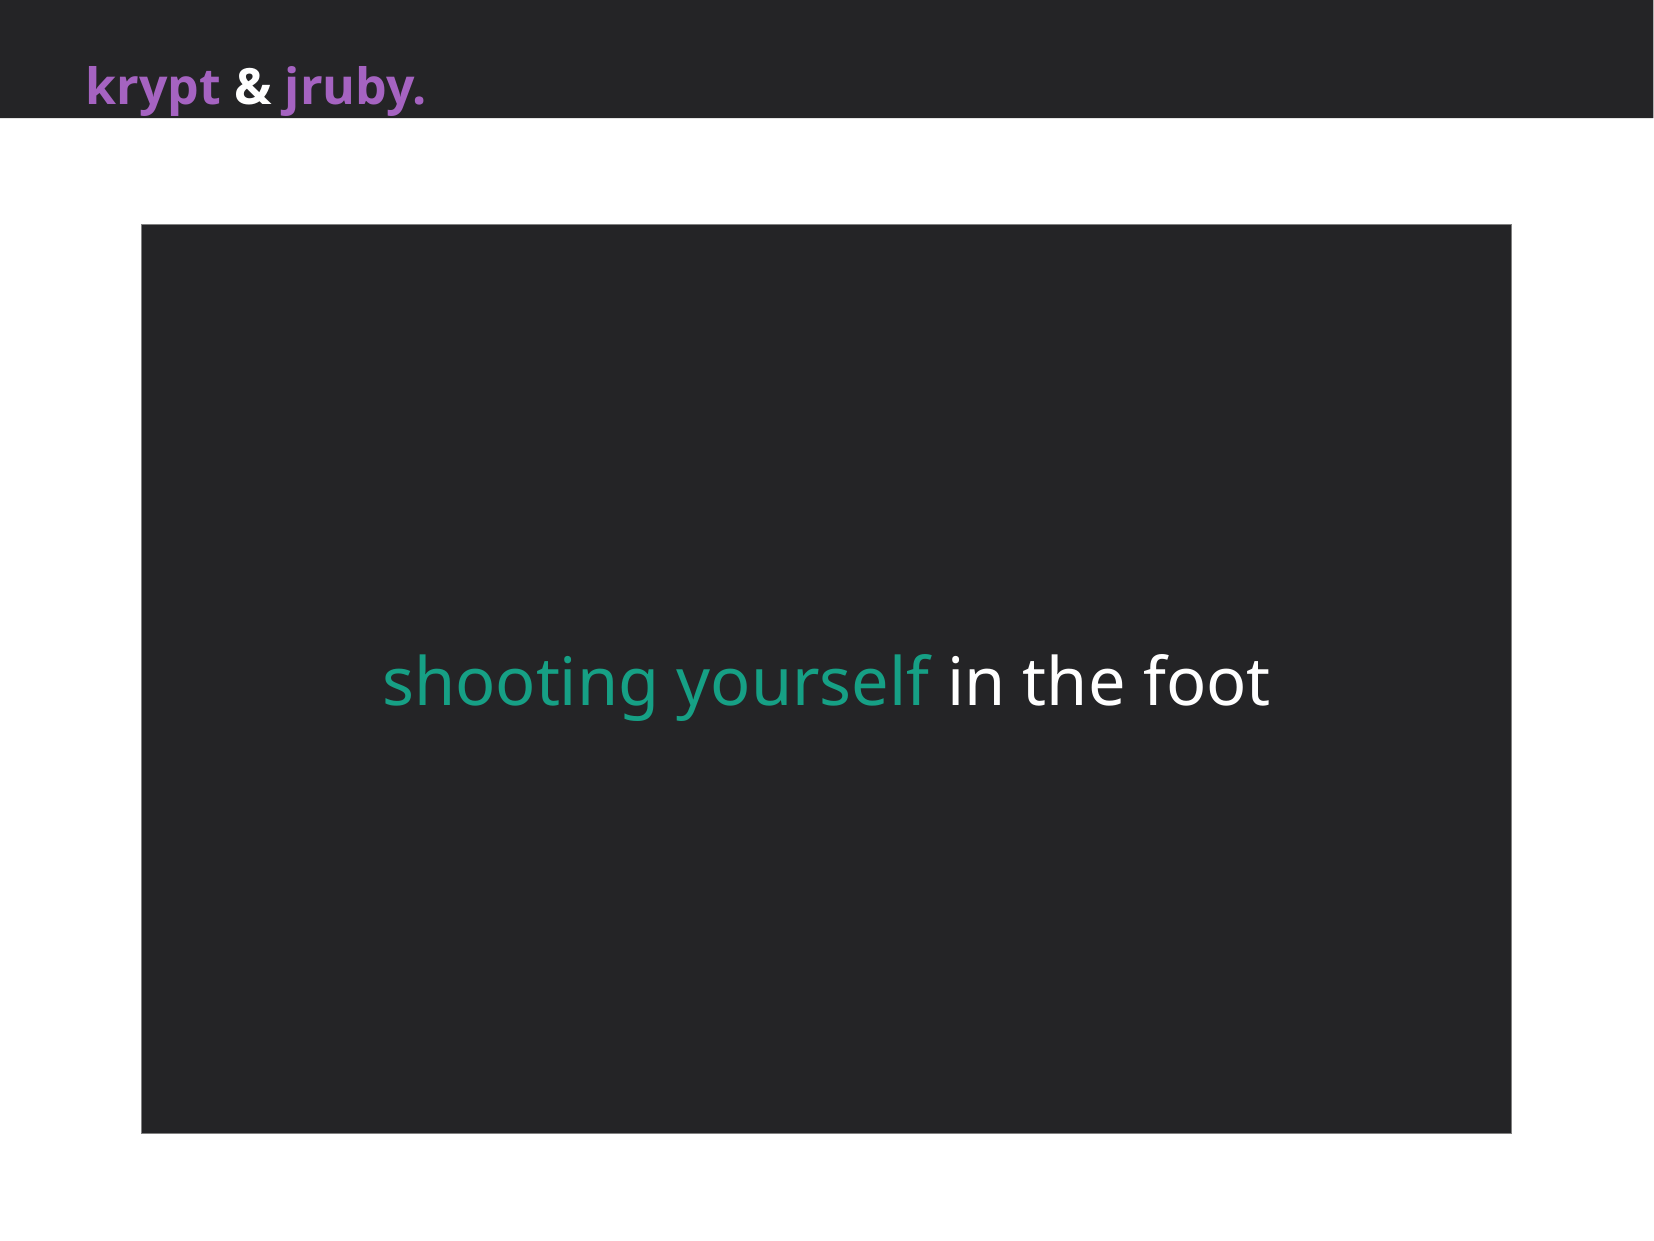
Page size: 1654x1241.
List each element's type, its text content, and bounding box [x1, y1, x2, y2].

text_box [165, 531, 1441, 1087]
text_box [0, 0, 1654, 119]
text_box shooting yourself in the foot [141, 224, 1512, 1134]
text_box krypt & jruby. [70, 43, 1359, 119]
